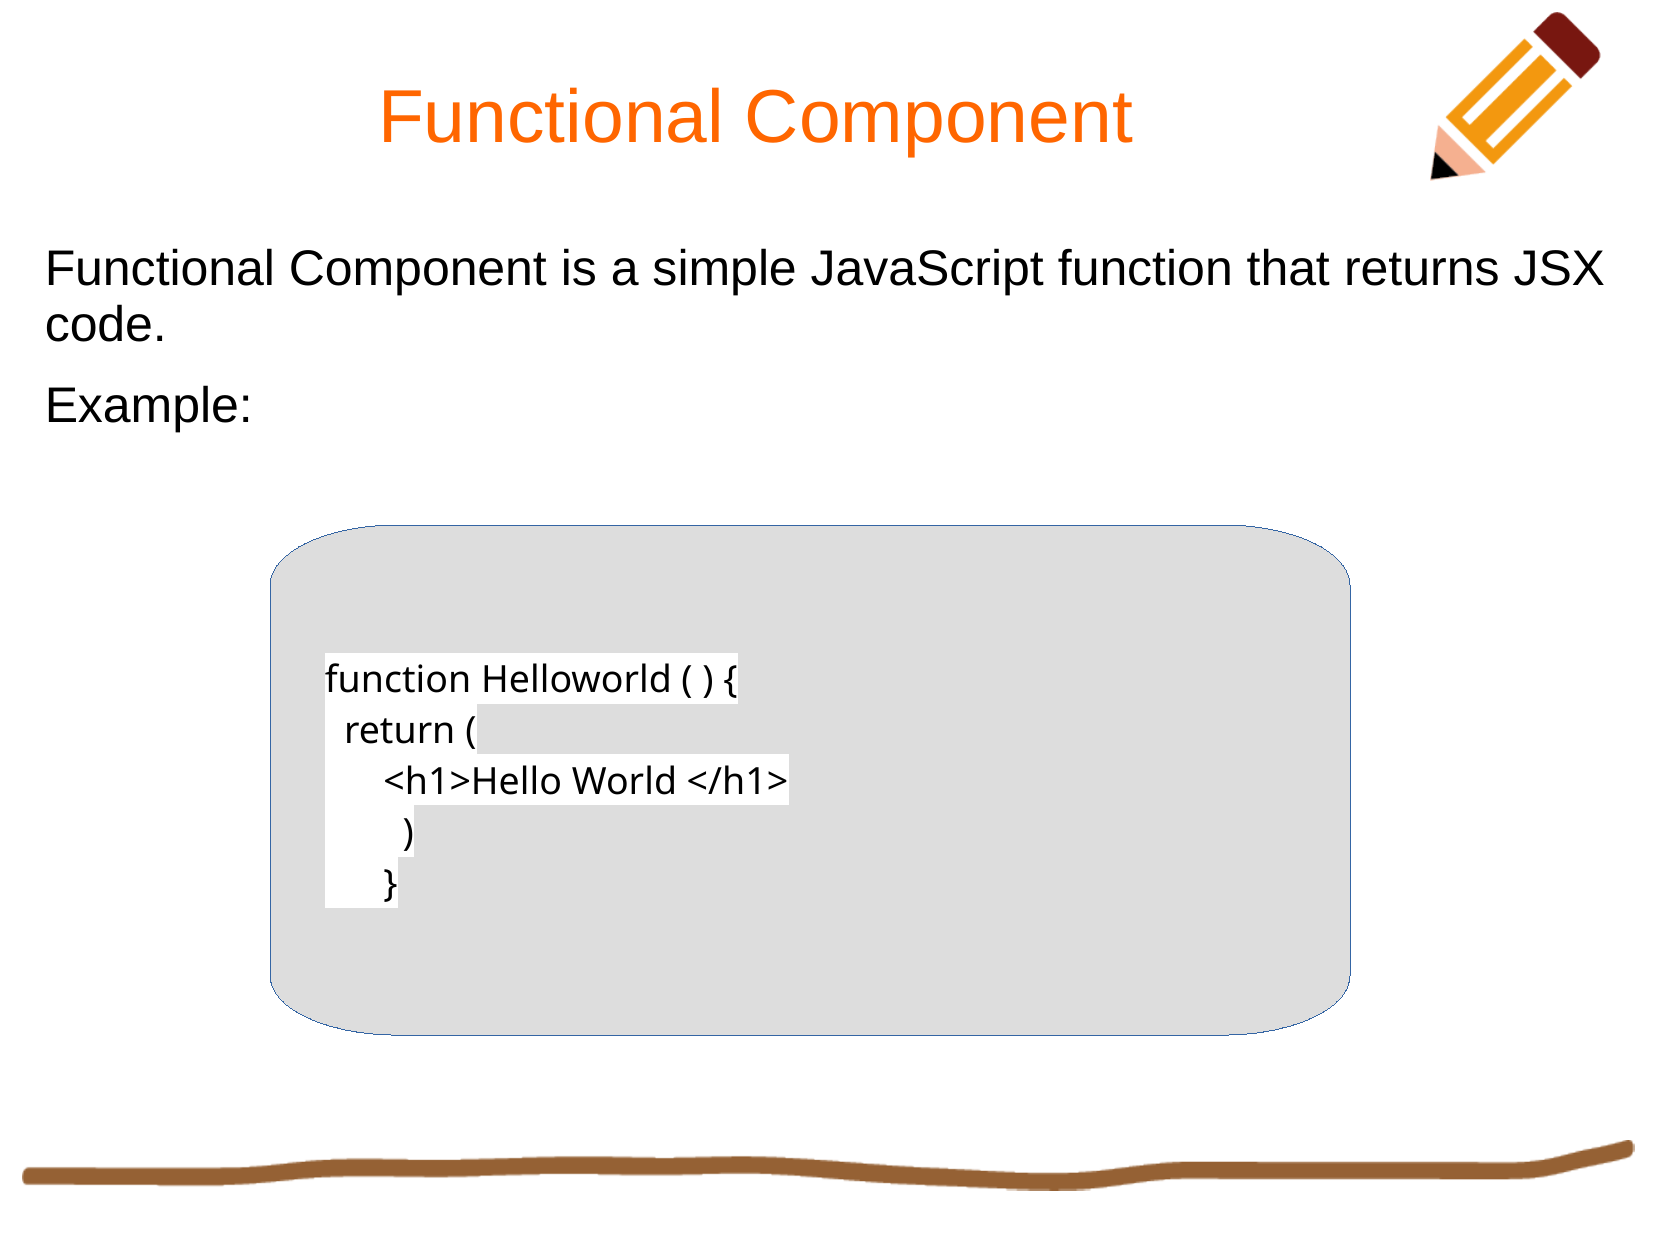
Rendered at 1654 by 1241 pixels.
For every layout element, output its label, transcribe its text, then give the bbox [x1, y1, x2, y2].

picture [1430, 12, 1601, 181]
text_box function Helloworld ( ) { return ( <h1>Hello World </h1> ) } [270, 525, 1351, 1036]
title Functional Component [82, 55, 1430, 178]
picture [22, 1140, 1635, 1191]
text_box Functional Component is a simple JavaScript function that returns JSX code. Example: [30, 233, 1623, 441]
